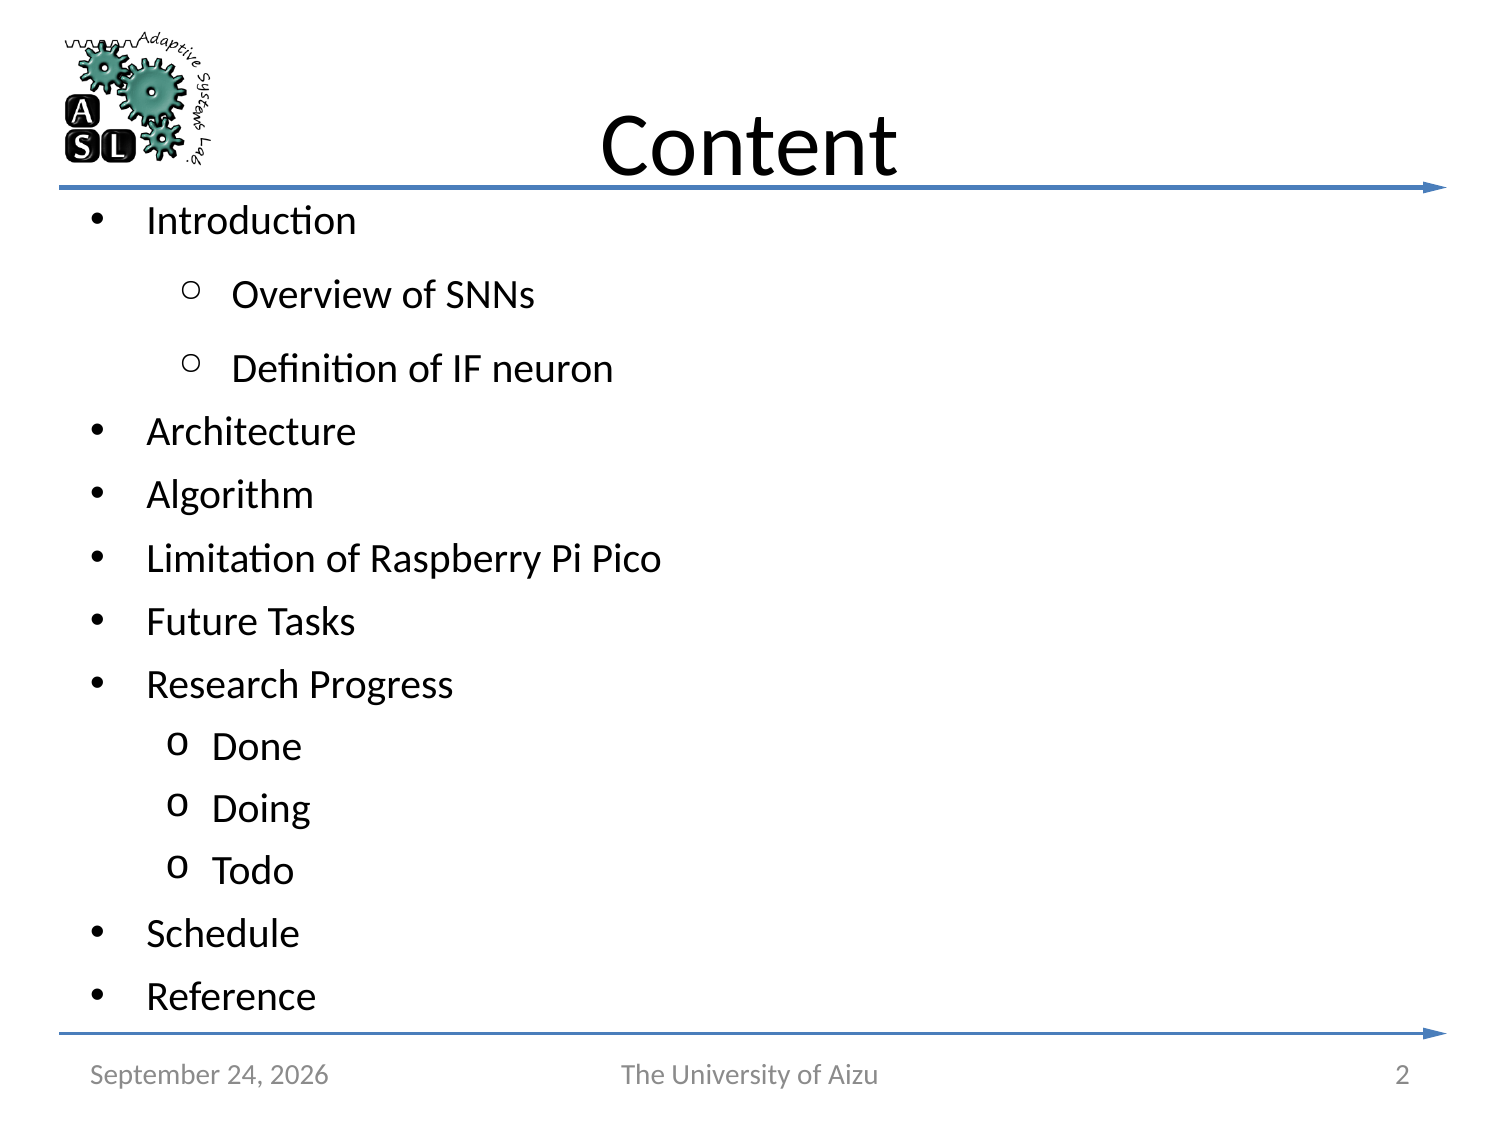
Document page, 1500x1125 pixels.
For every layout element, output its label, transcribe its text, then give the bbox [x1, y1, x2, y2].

picture [58, 30, 211, 169]
title Content [75, 45, 1425, 185]
slide_number May 22, 2025 [75, 1042, 425, 1103]
slide_number <番号> [1074, 1042, 1425, 1103]
list Introduction Overview of SNNs Definition of IF neuron Architecture Algorithm Limitation of Raspberry Pi Pico Future Tasks Research Progress Done Doing Todo Schedule Reference [75, 185, 1425, 929]
footer The University of Aizu [512, 1042, 988, 1103]
